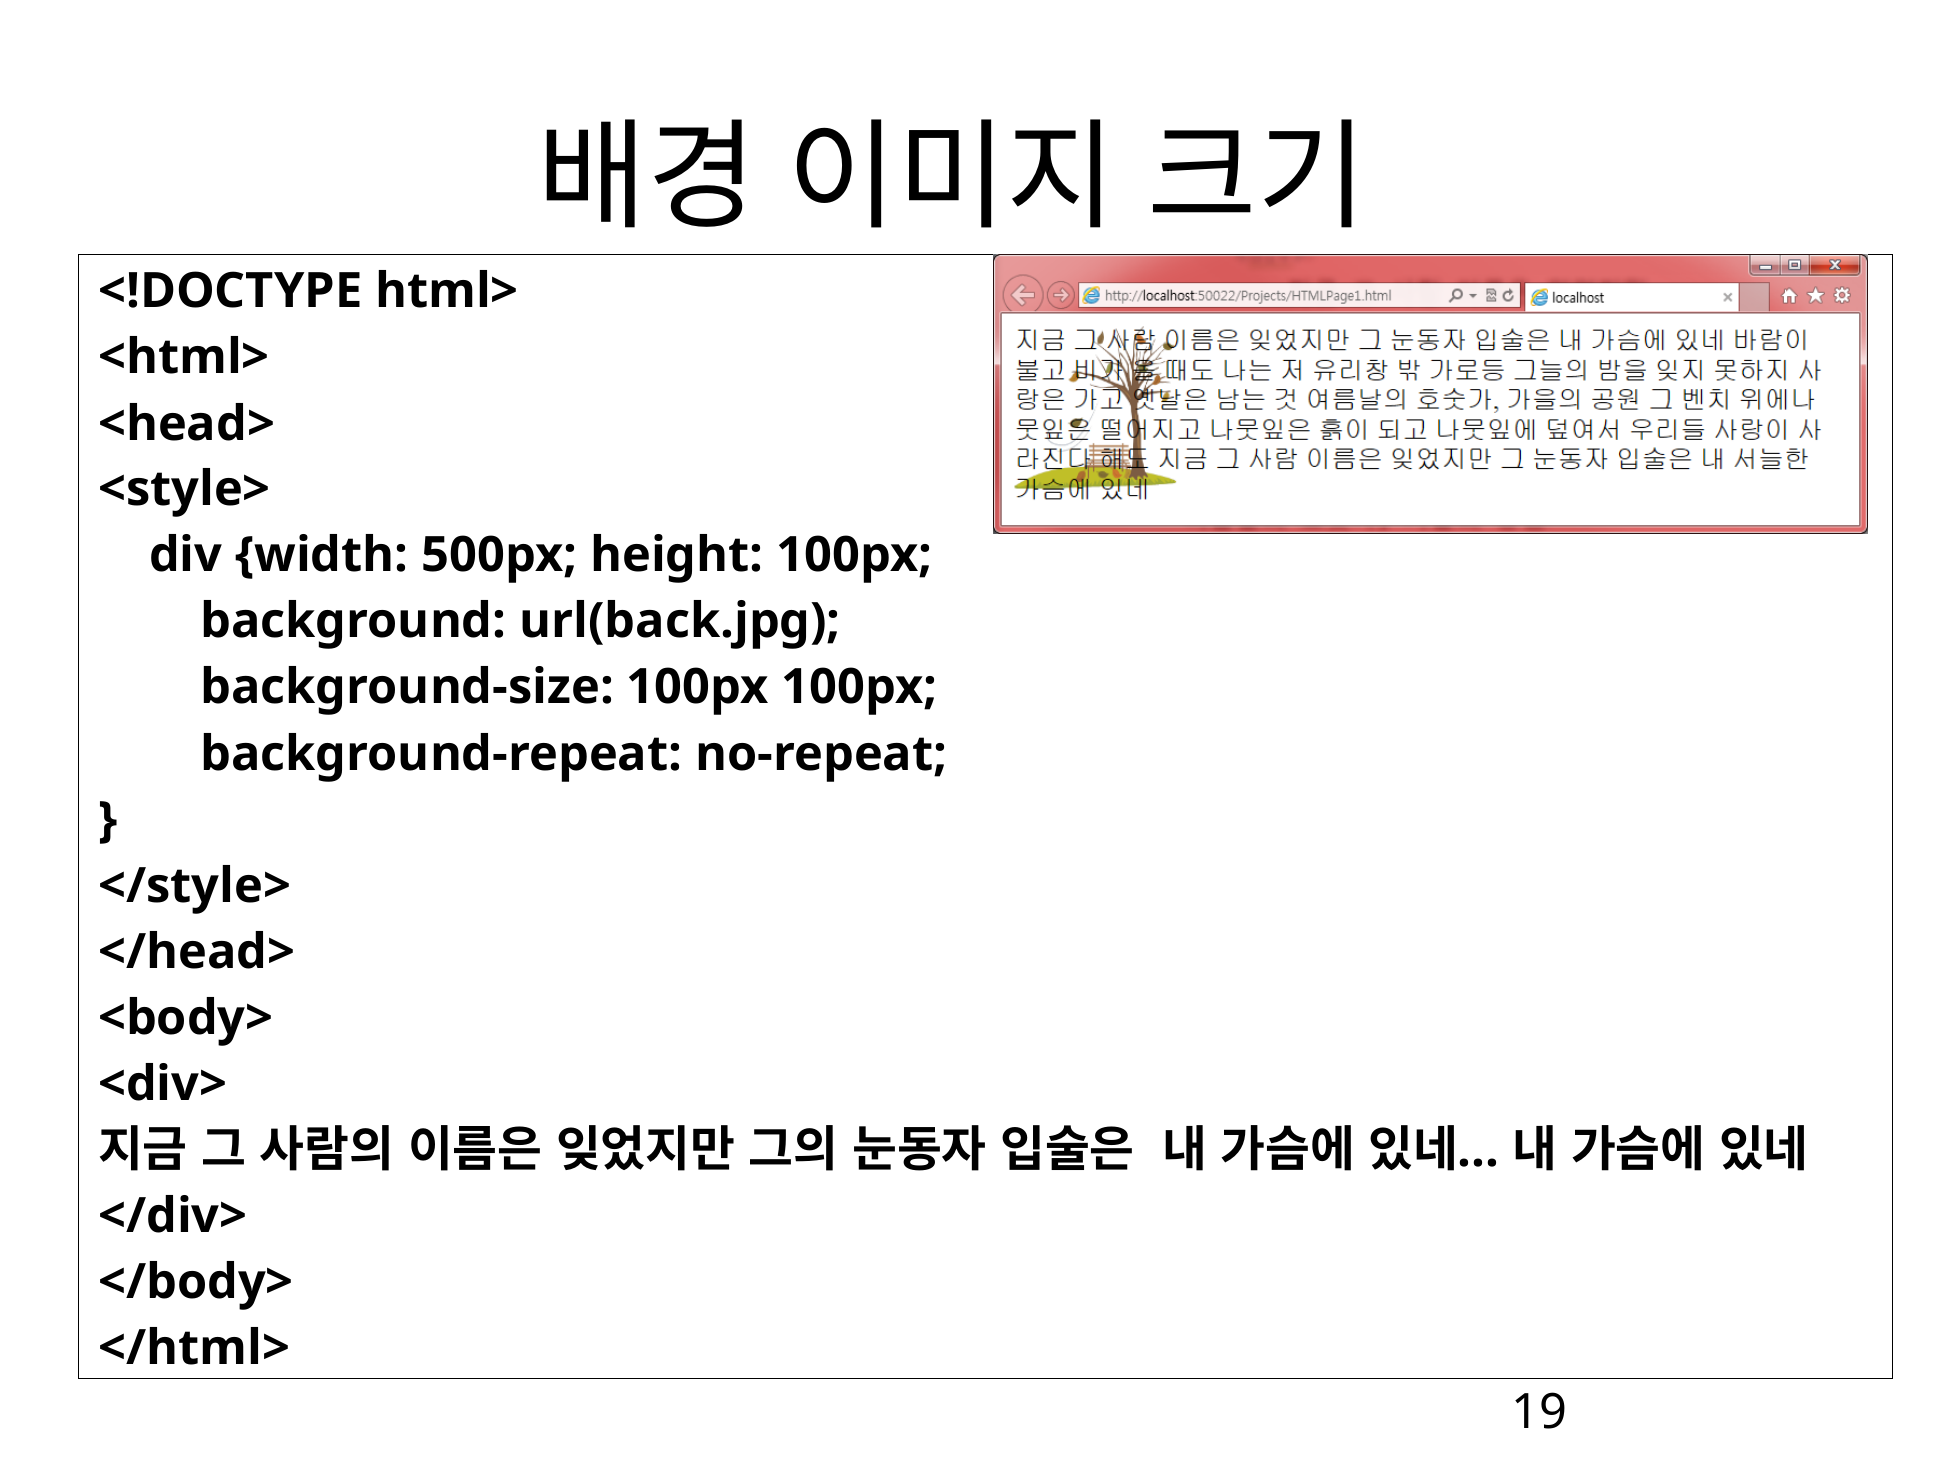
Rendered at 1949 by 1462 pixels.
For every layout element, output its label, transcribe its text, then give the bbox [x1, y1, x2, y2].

slide_number <숫자> [1496, 1372, 1899, 1462]
text_box <!DOCTYPE html> <html> <head> <style> div {width: 500px; height: 100px; background: url(back.jpg); background-size: 100px 100px; background-repeat: no-repeat; } </style> </head> <body> <div> 지금 그 사람의 이름은 잊었지만 그의 눈동자 입술은 내 가슴에 있네... 내 가슴에 있네 </div> </body> </html> [78, 254, 1893, 1379]
picture [993, 254, 1868, 534]
title 배경 이미지 크기 [156, 92, 1749, 254]
